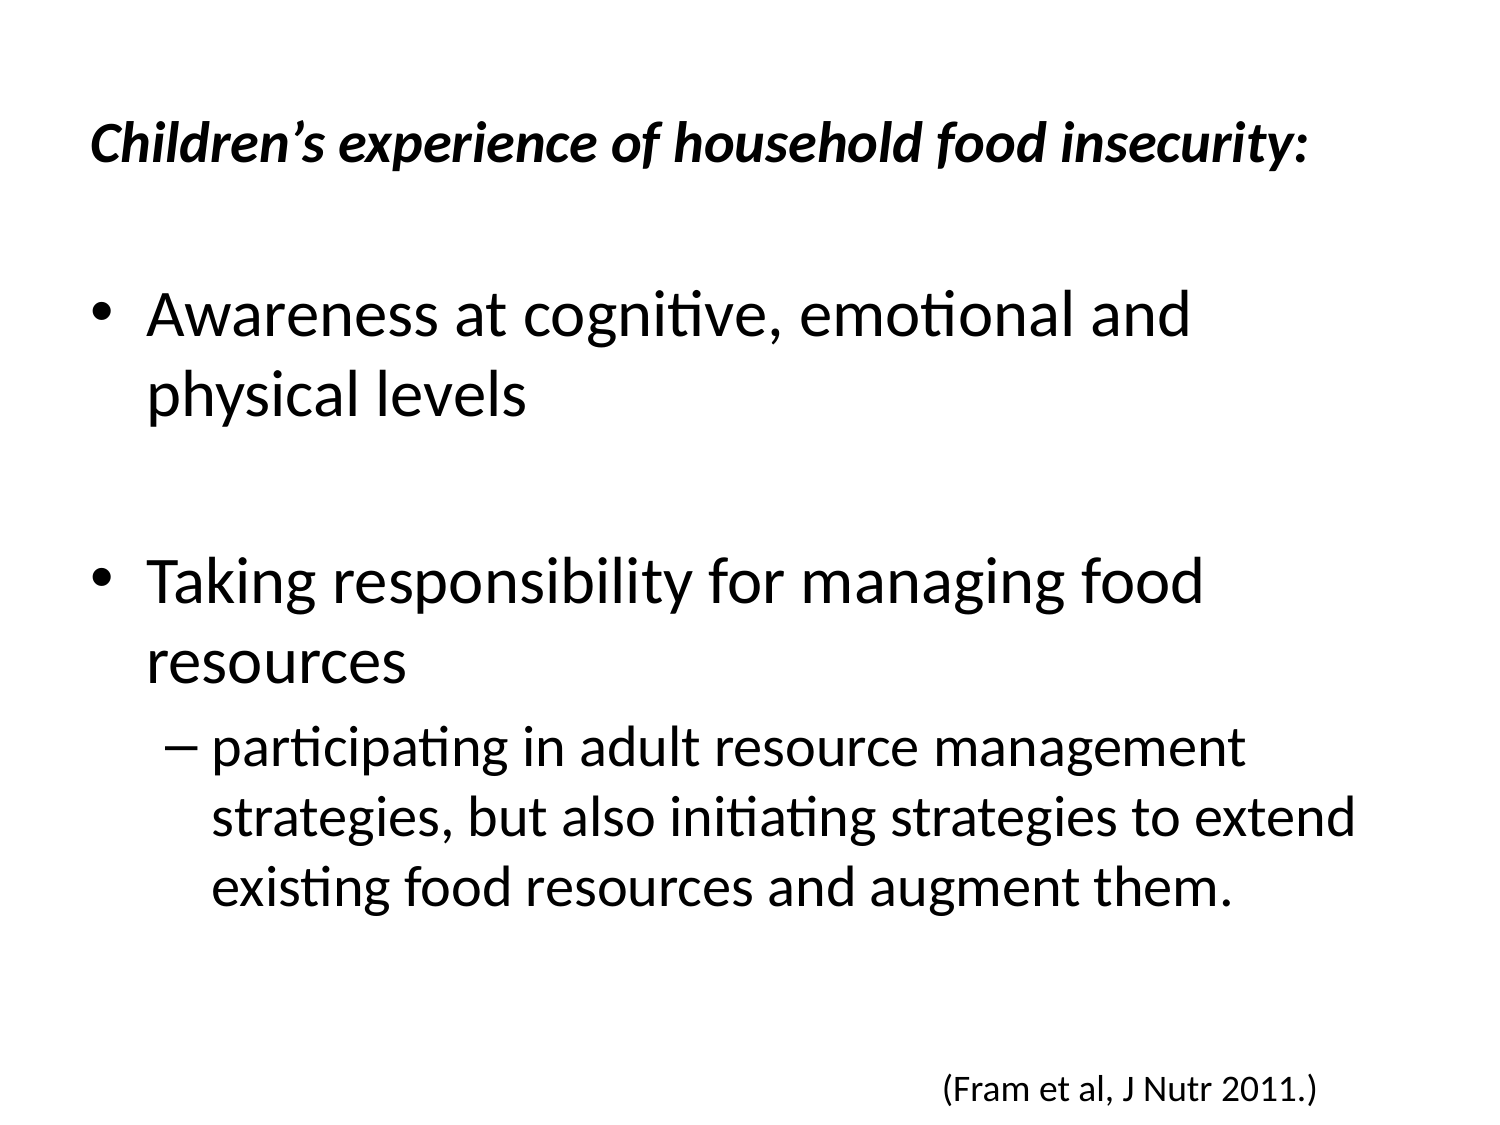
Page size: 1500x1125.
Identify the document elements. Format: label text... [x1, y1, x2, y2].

text_box (Fram et al, J Nutr 2011.) [927, 1056, 1447, 1117]
title Children’s experience of household food insecurity: [75, 45, 1425, 233]
list Awareness at cognitive, emotional and physical levels Taking responsibility for managing food resources participating in adult resource management strategies, but also initiating strategies to extend existing food resources and augment them. [75, 262, 1425, 1005]
